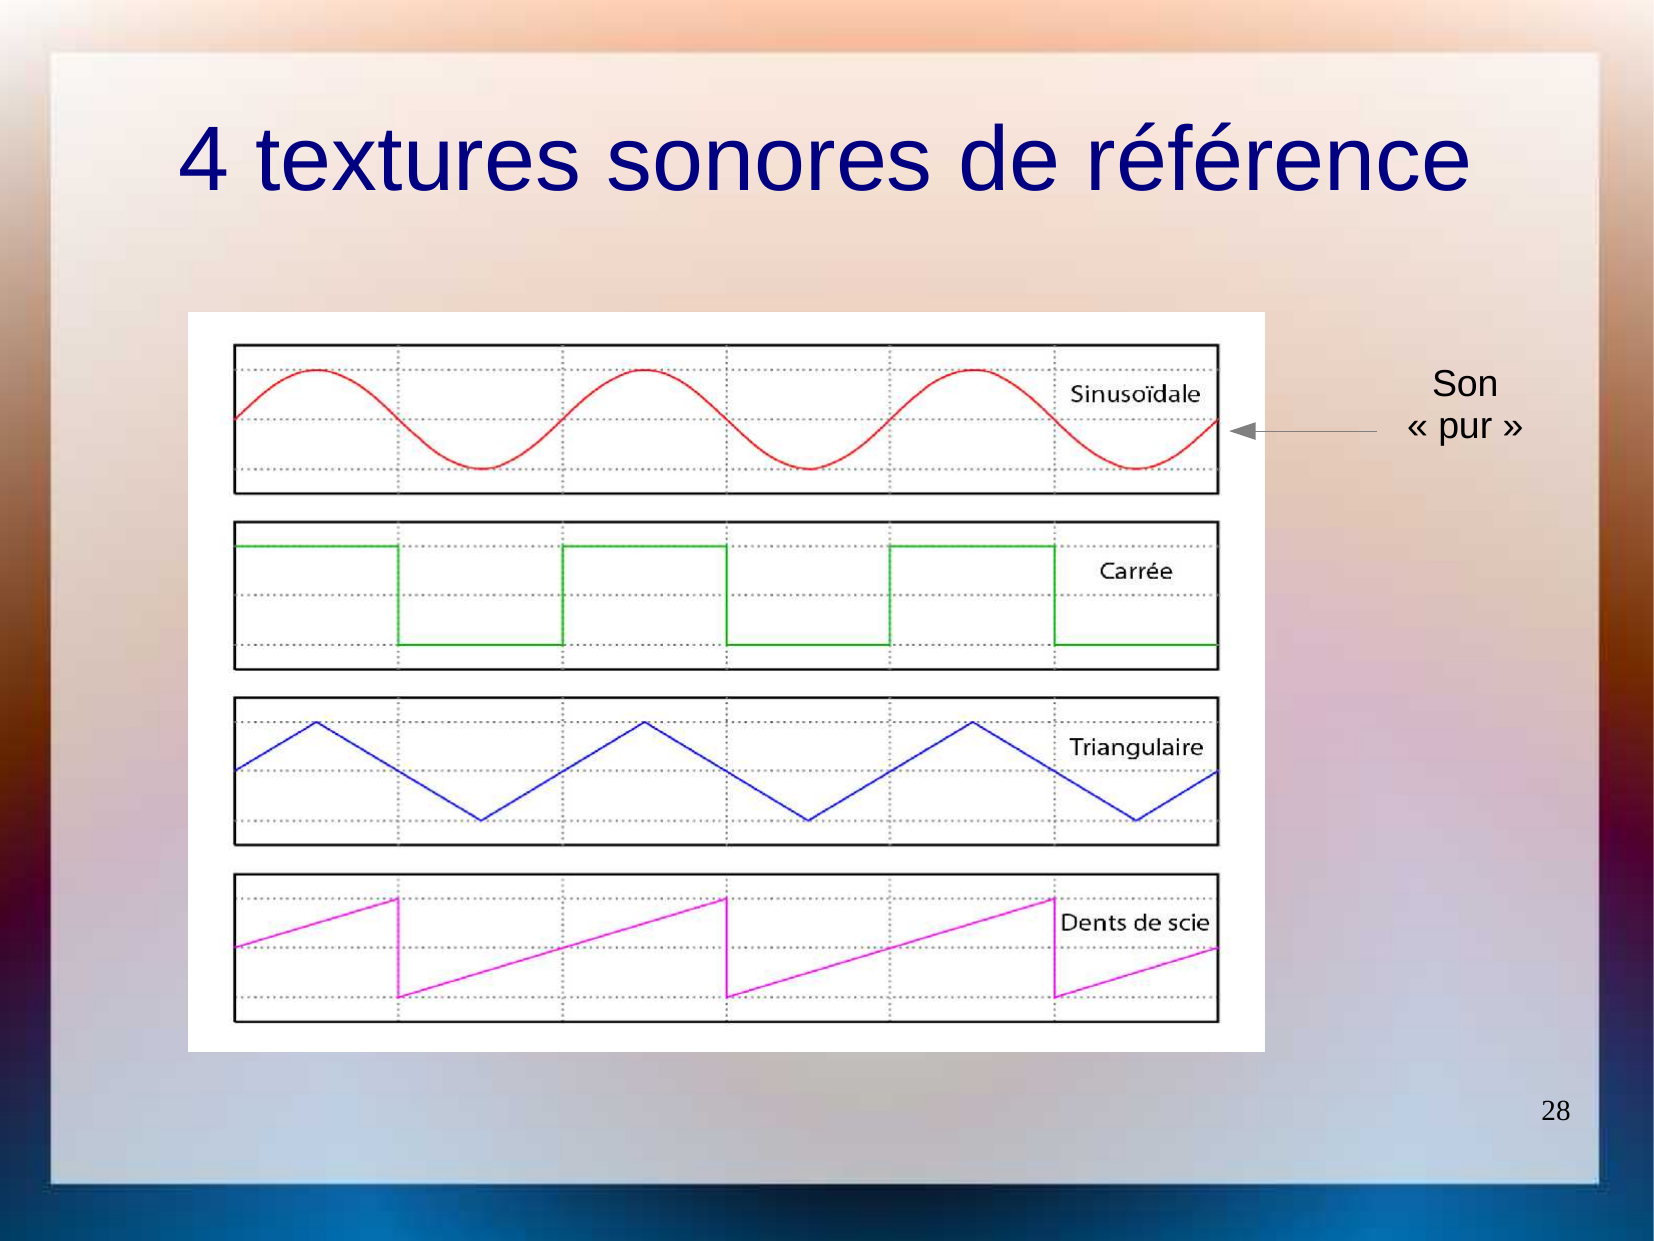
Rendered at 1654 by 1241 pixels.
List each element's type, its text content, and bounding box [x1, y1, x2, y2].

text_box Son « pur » [1376, 355, 1554, 455]
picture [0, 0, 1654, 1241]
title 4 textures sonores de référence [82, 55, 1571, 263]
